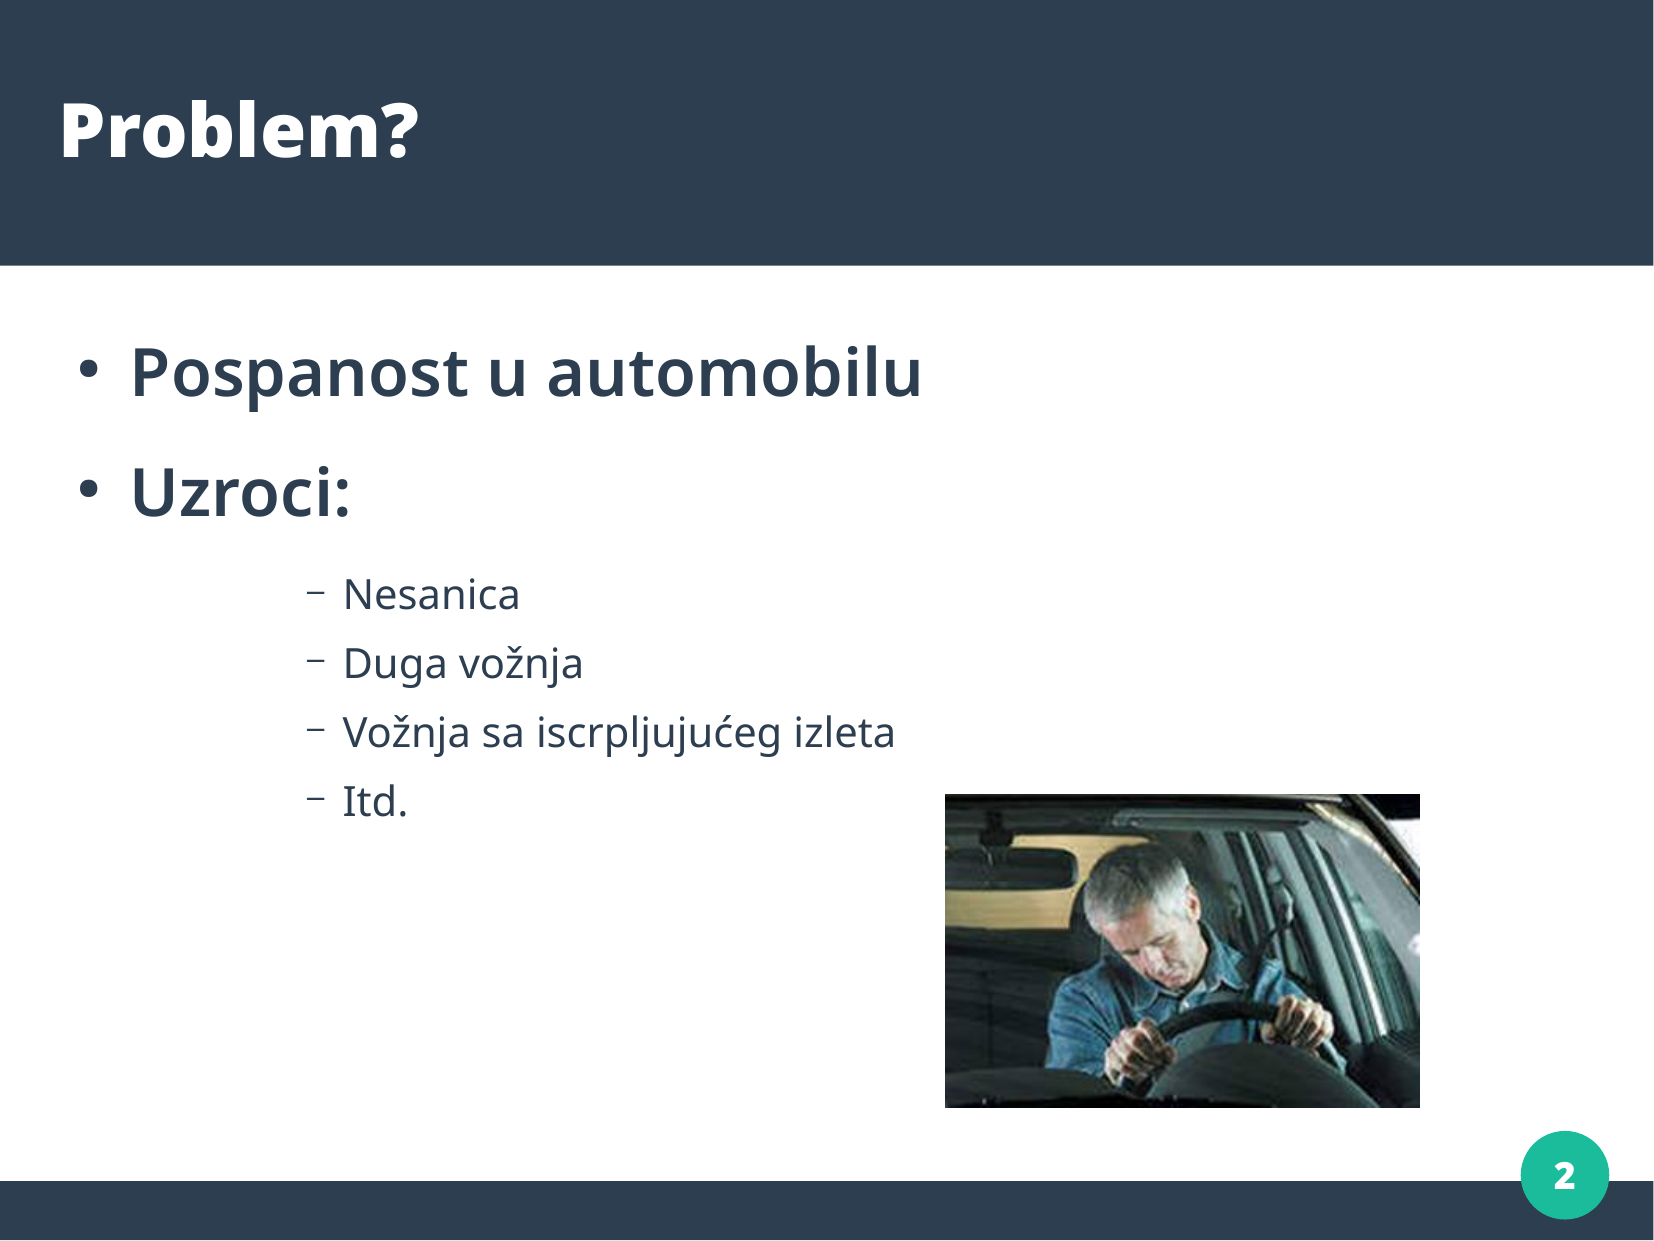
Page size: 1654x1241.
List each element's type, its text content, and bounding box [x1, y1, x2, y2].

list Pospanost u automobilu Uzroci: Nesanica Duga vožnja Vožnja sa iscrpljujućeg izleta Itd. [59, 324, 1595, 1152]
picture [945, 794, 1420, 1108]
title Problem? [59, 49, 1595, 207]
